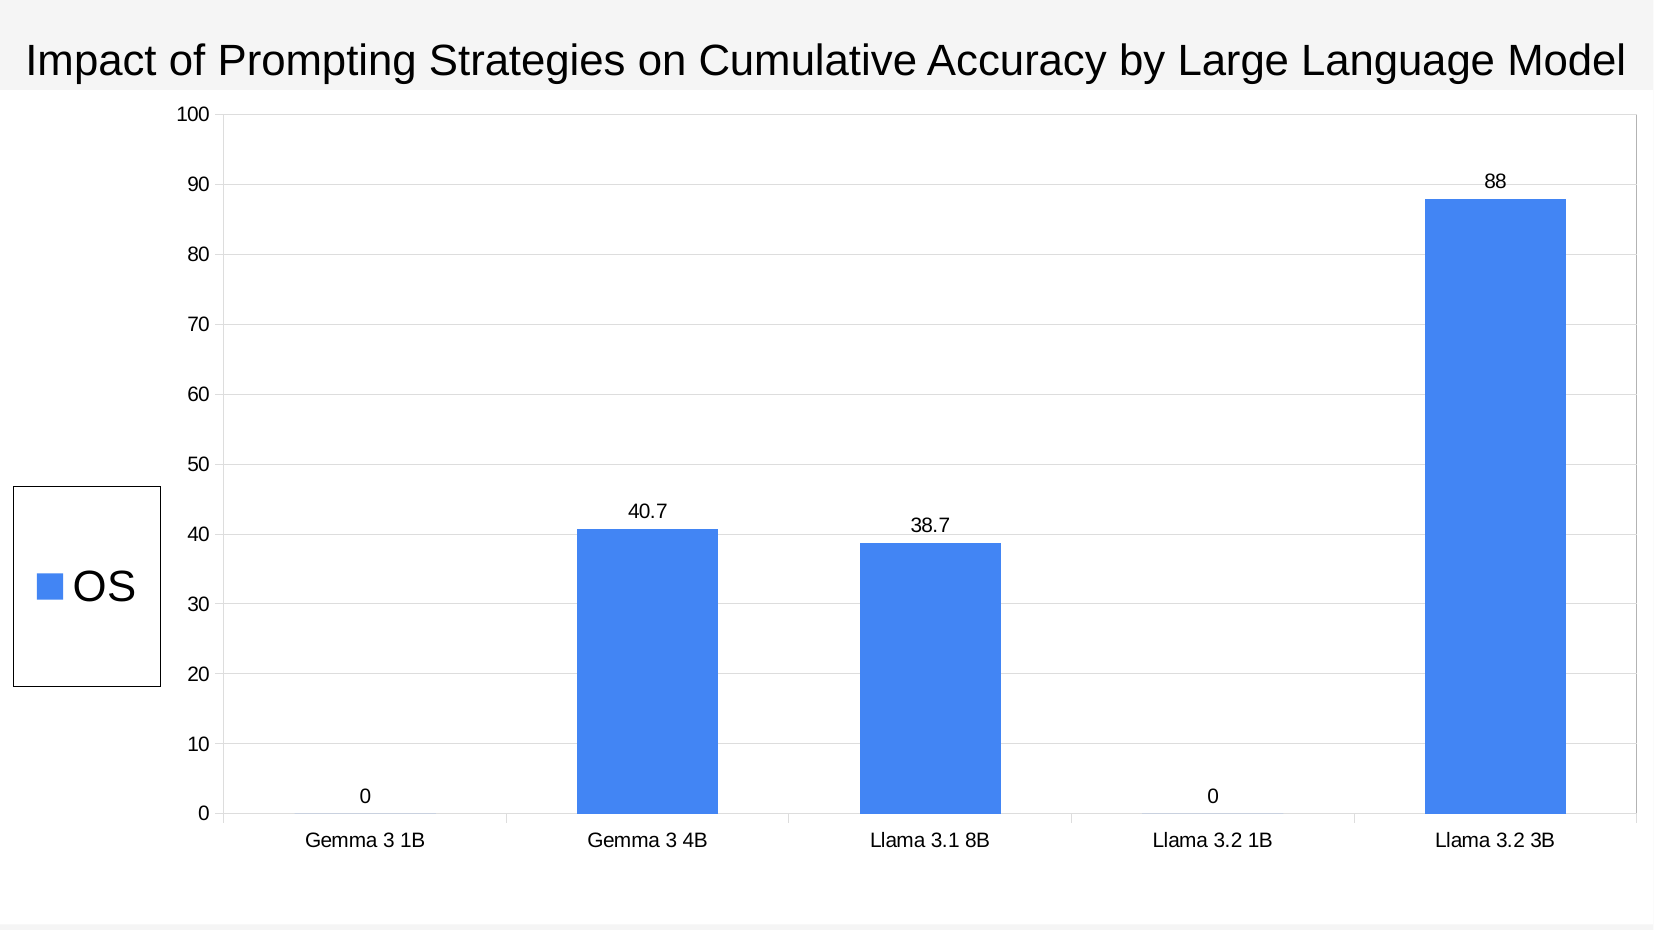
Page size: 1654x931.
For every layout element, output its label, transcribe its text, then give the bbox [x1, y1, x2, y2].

chart [0, 92, 1653, 925]
title Impact of Prompting Strategies on Cumulative Accuracy by Large Language Model [0, 29, 1654, 92]
